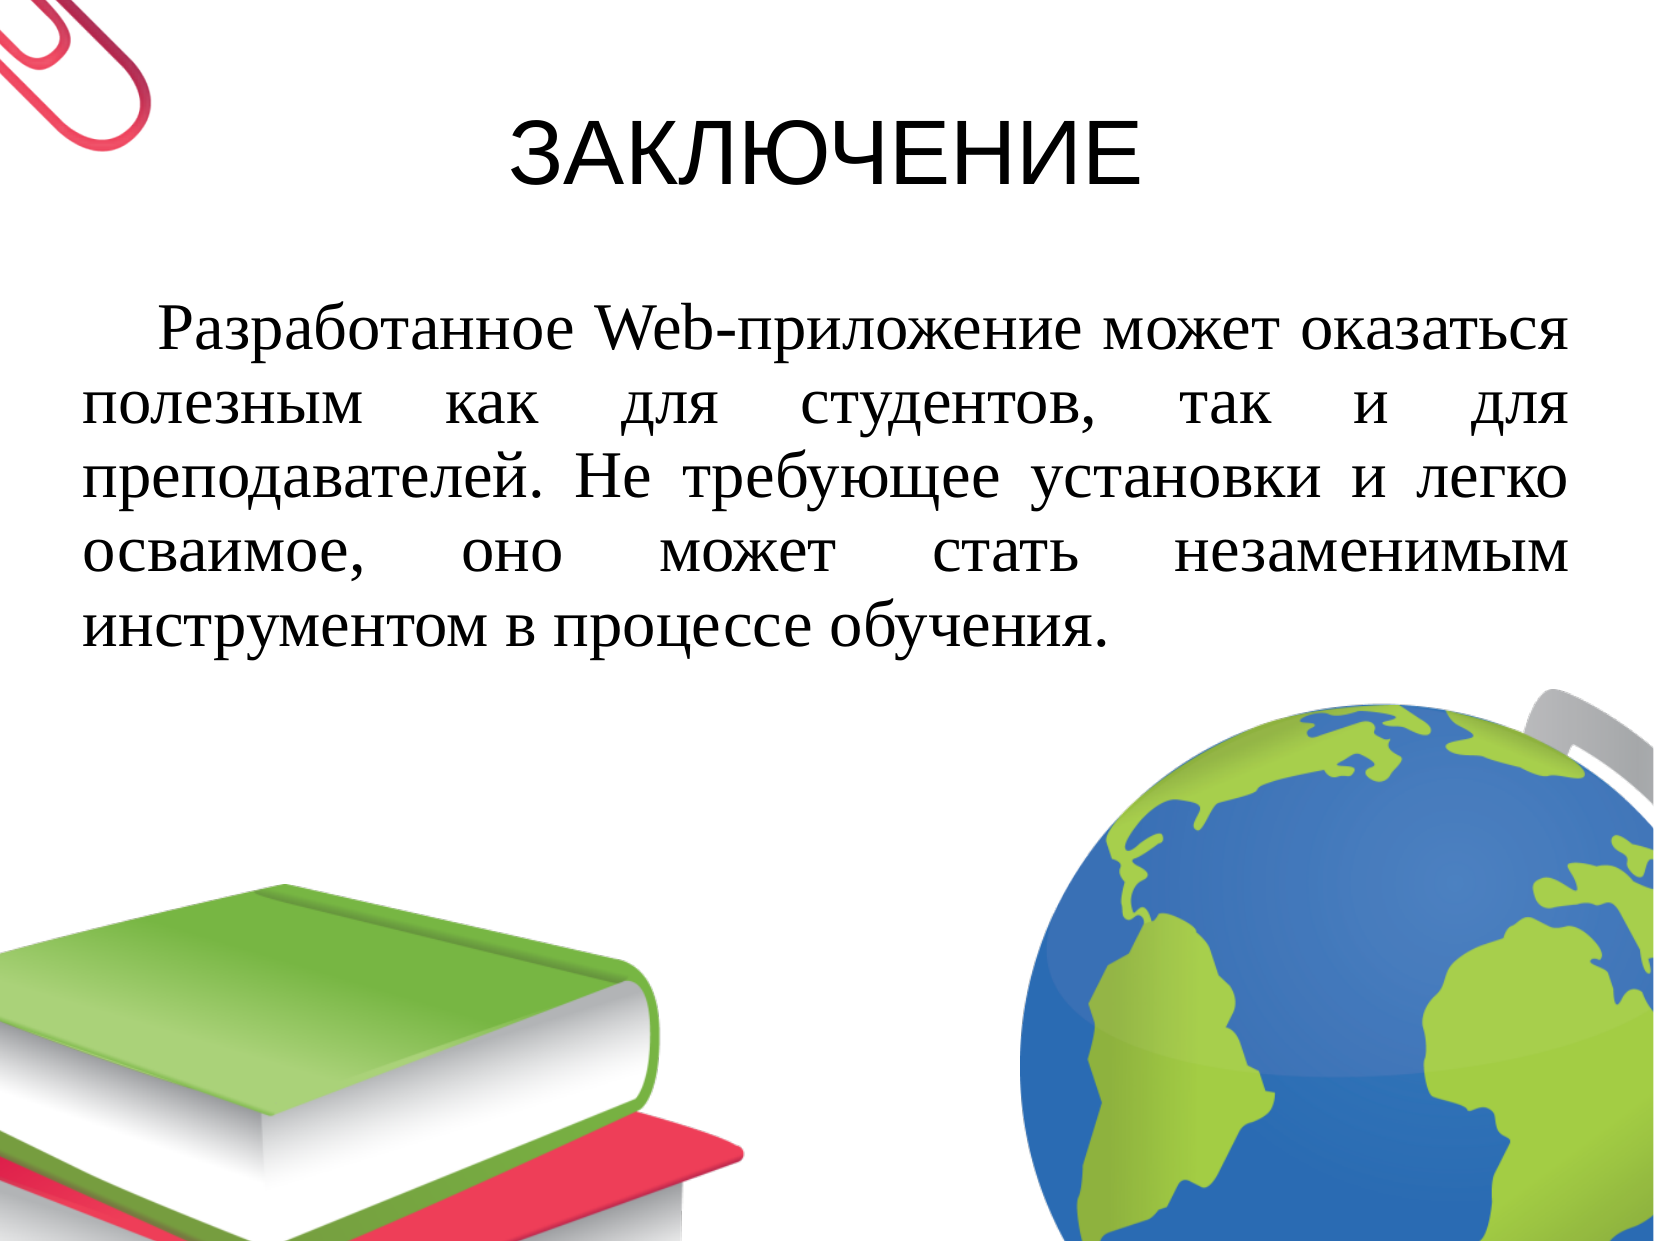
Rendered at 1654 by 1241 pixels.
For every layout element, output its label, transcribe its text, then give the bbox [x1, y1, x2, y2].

picture [0, 0, 255, 255]
picture [0, 884, 871, 1241]
list Разработанное Web-приложение может оказаться полезным как для студентов, так и для преподавателей. Не требующее установки и легко осваимое, оно может стать незаменимым инструментом в процессе обучения. [82, 290, 1571, 1010]
picture [1020, 689, 1654, 1241]
title ЗАКЛЮЧЕНИЕ [82, 49, 1571, 257]
